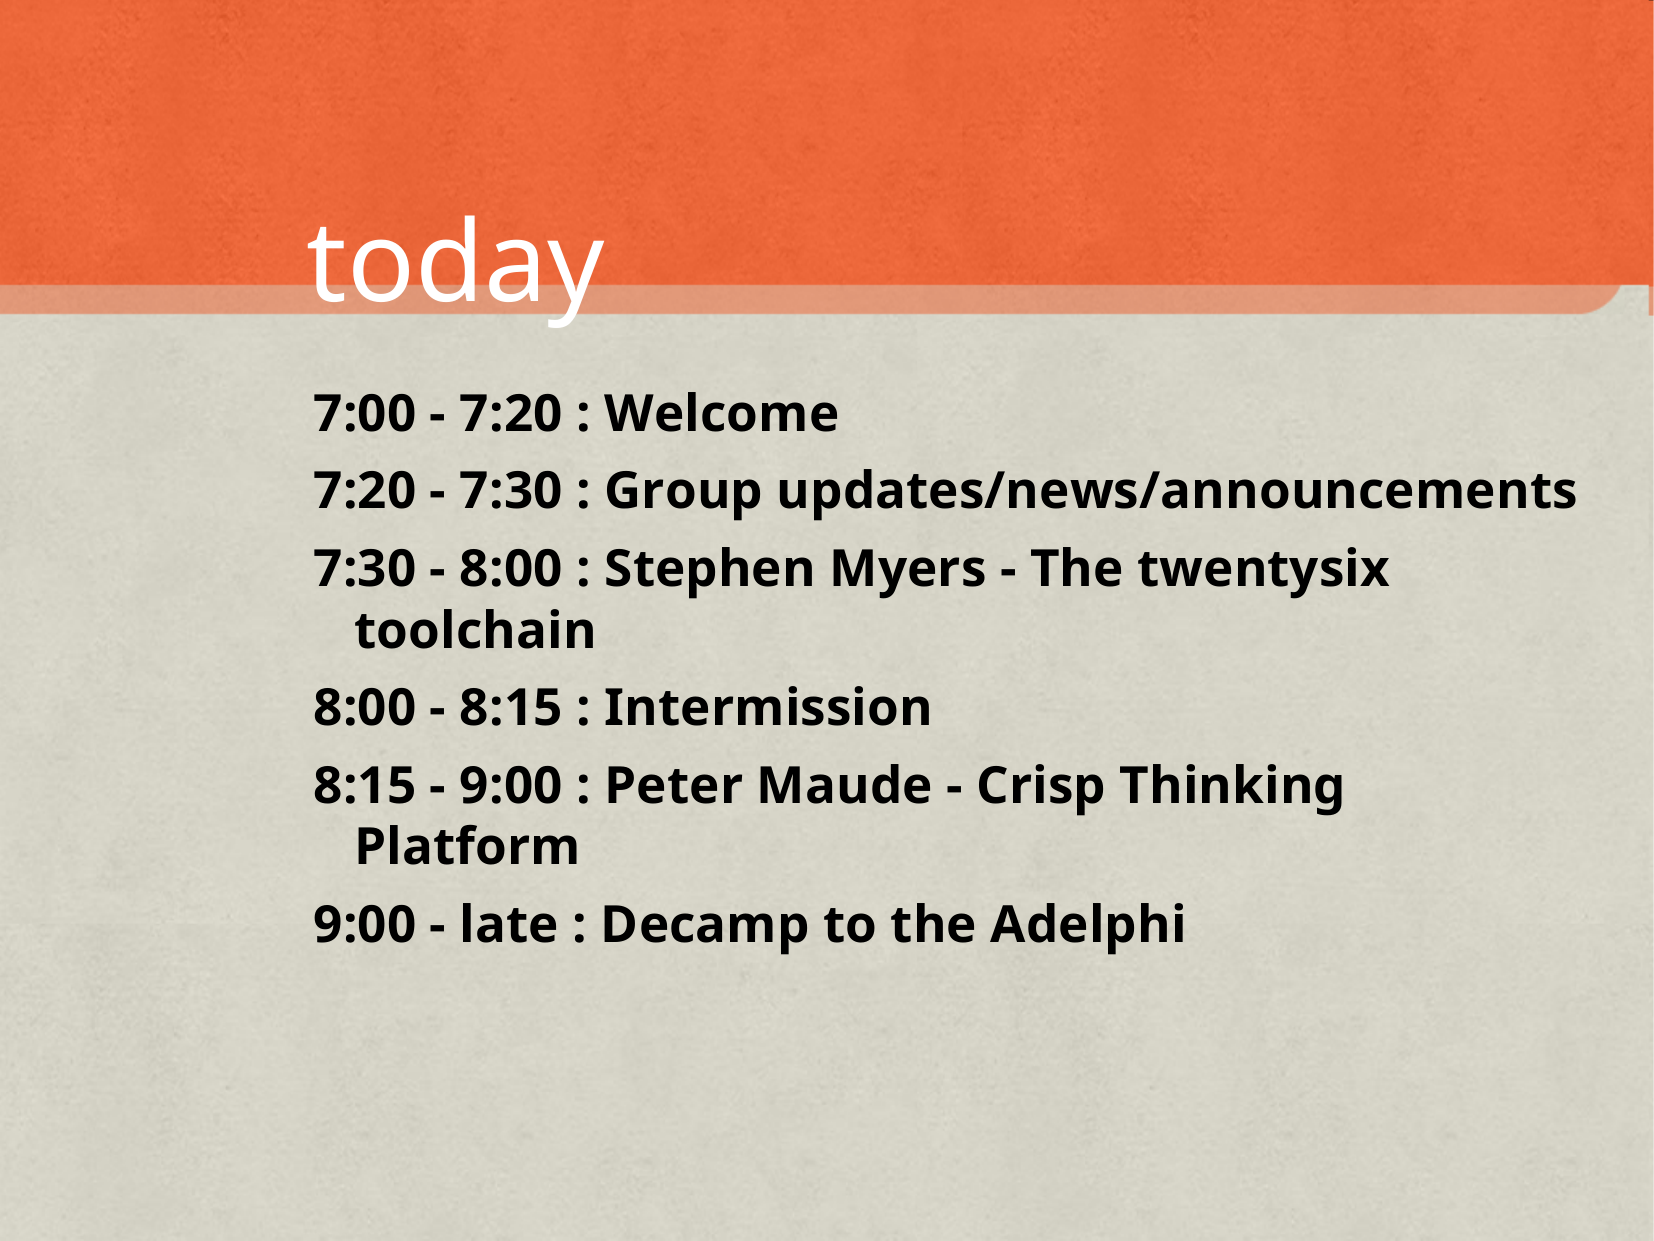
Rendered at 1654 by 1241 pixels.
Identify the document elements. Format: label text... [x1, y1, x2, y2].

title today [306, 189, 1654, 317]
picture [0, 0, 1654, 1241]
list 7:00 - 7:20 : Welcome 7:20 - 7:30 : Group updates/news/announcements 7:30 - 8:00 : Stephen Myers - The twentysix toolchain 8:00 - 8:15 : Intermission 8:15 - 9:00 : Peter Maude - Crisp Thinking Platform 9:00 - late : Decamp to the Adelphi [300, 287, 1587, 1007]
